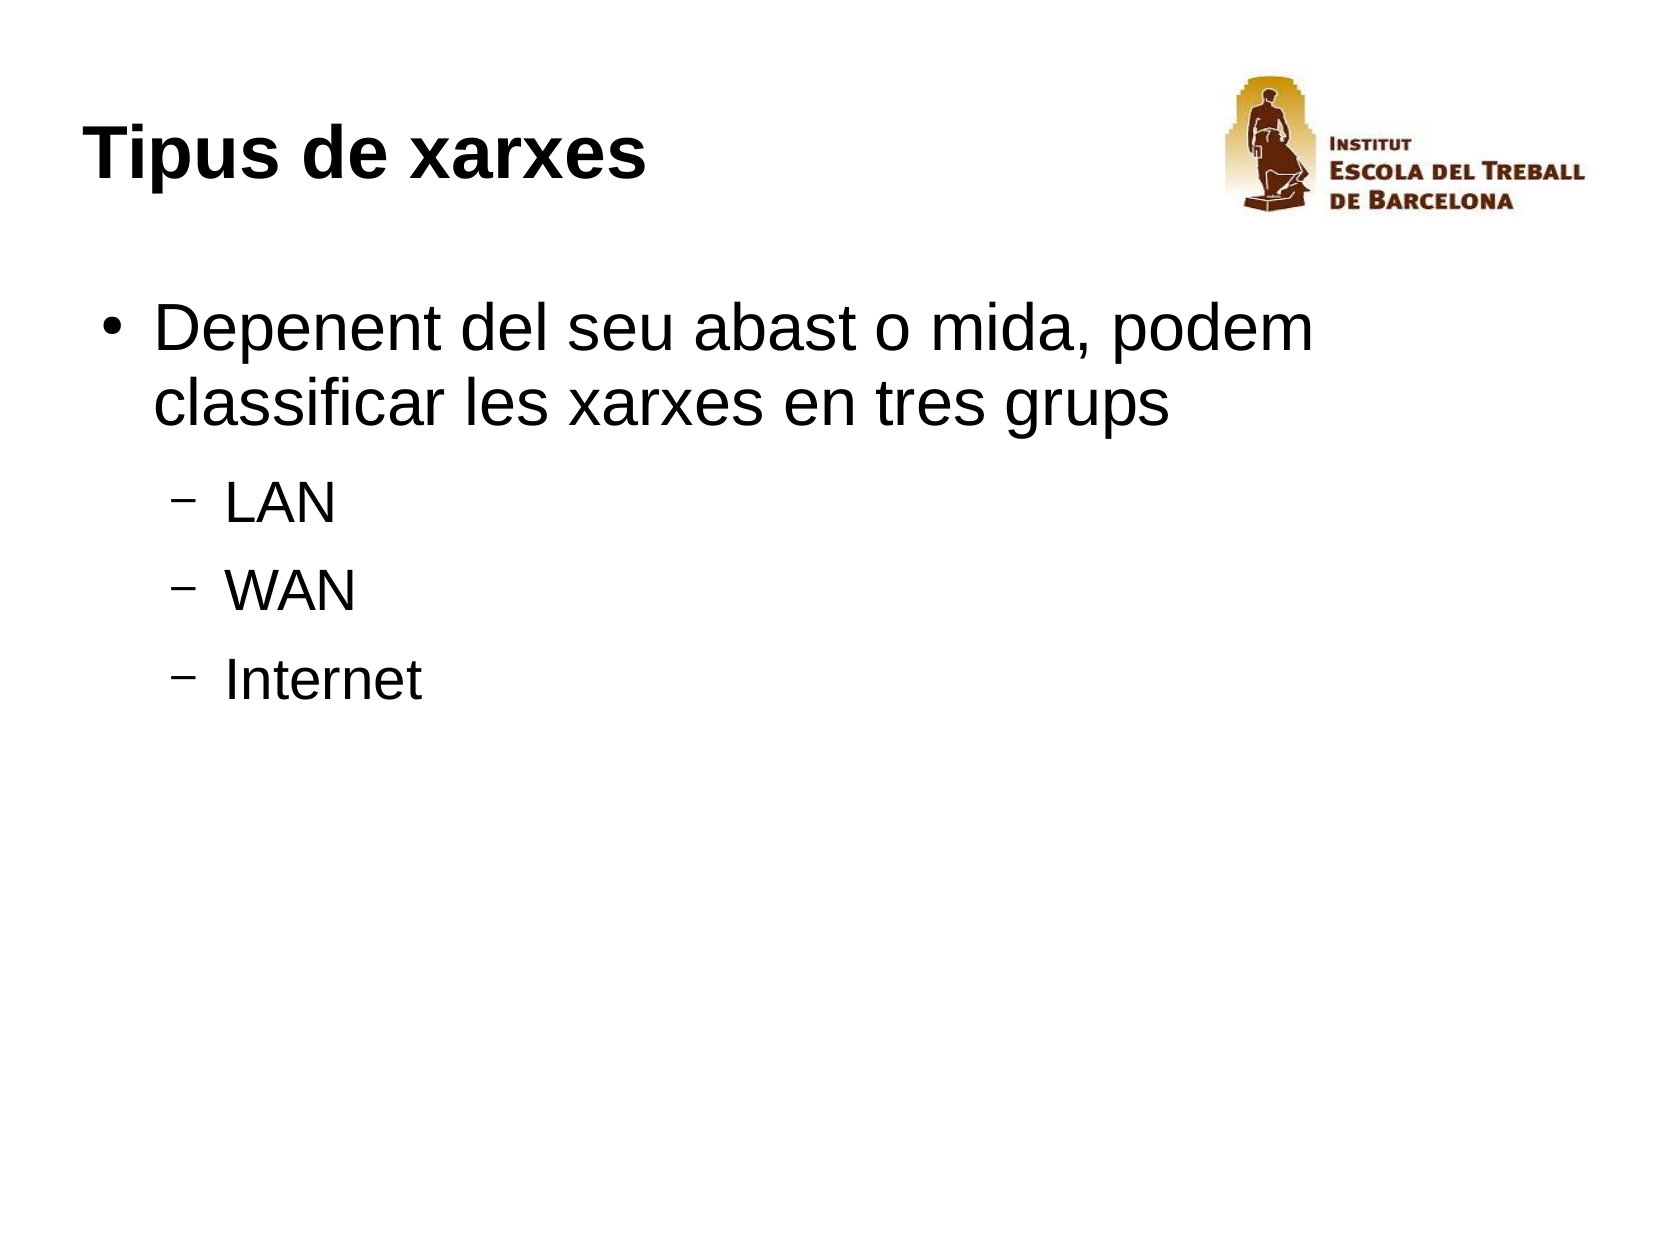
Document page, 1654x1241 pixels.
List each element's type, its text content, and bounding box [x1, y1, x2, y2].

list Depenent del seu abast o mida, podem classificar les xarxes en tres grups LAN WAN Internet [82, 290, 1571, 1241]
picture [1204, 70, 1595, 223]
title Tipus de xarxes [82, 49, 1571, 257]
